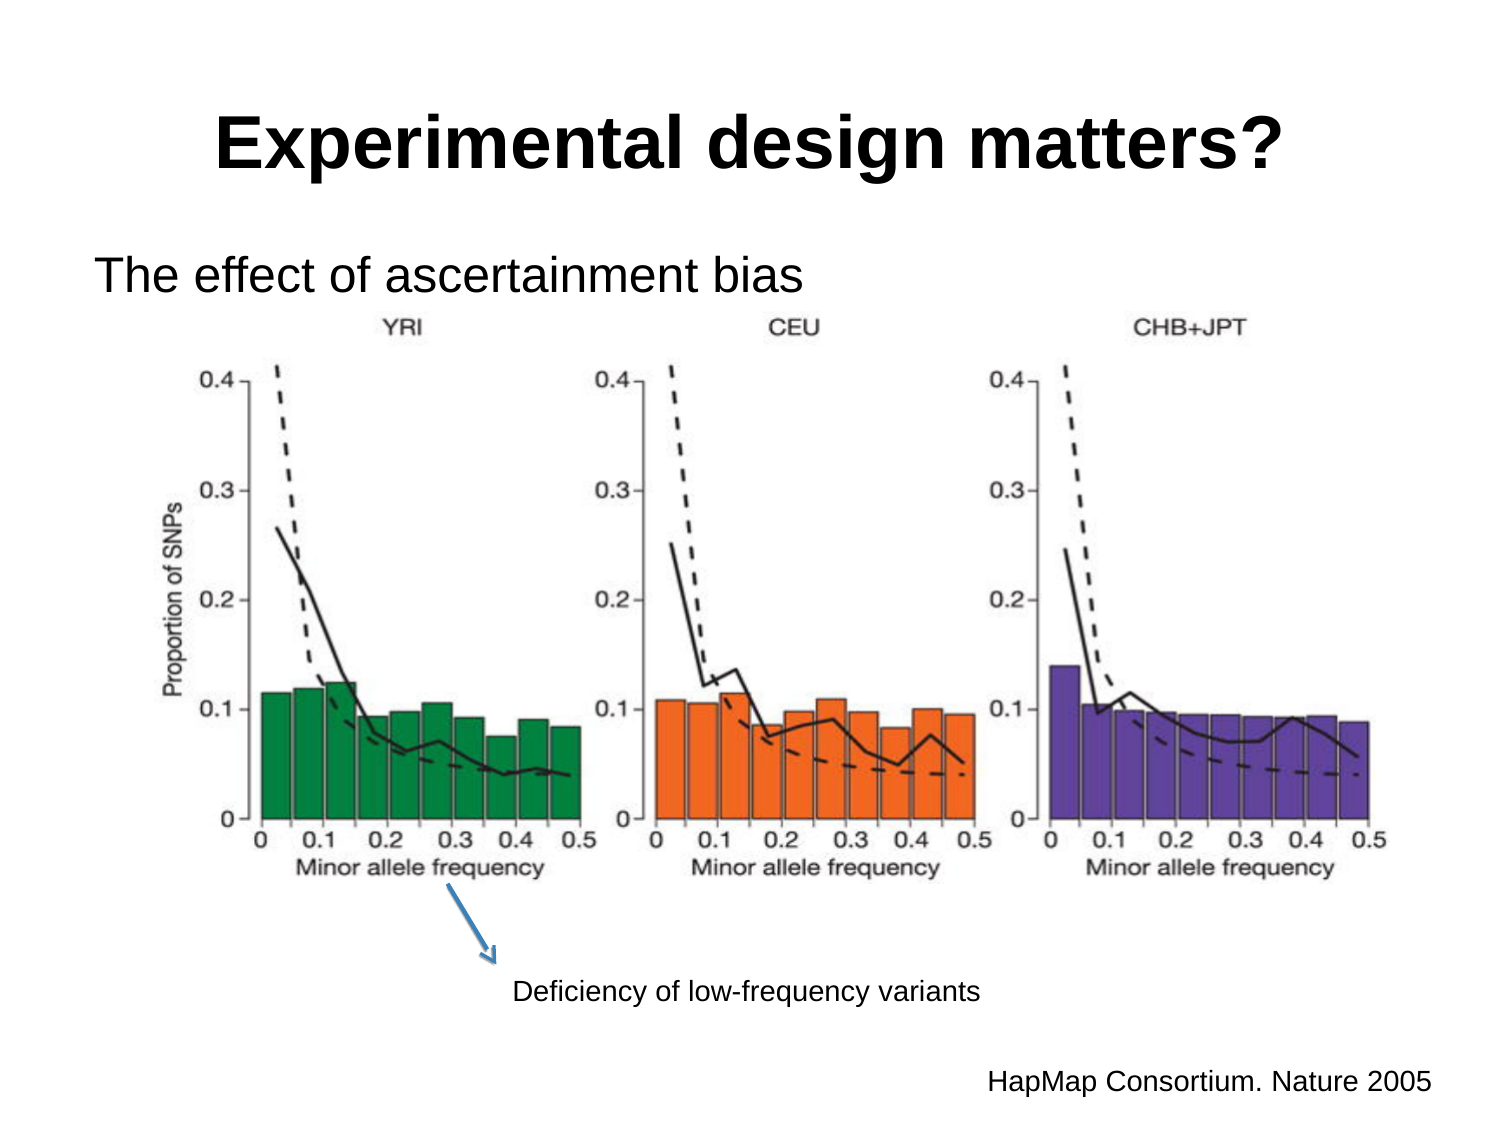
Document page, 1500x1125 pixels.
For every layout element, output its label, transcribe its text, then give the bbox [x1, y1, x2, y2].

text_box Deficiency of low-frequency variants [497, 964, 997, 1015]
title Experimental design matters? [75, 45, 1425, 233]
text_box The effect of ascertainment bias [79, 235, 820, 311]
text_box HapMap Consortium. Nature 2005 [972, 1046, 1489, 1116]
picture [154, 311, 1392, 884]
